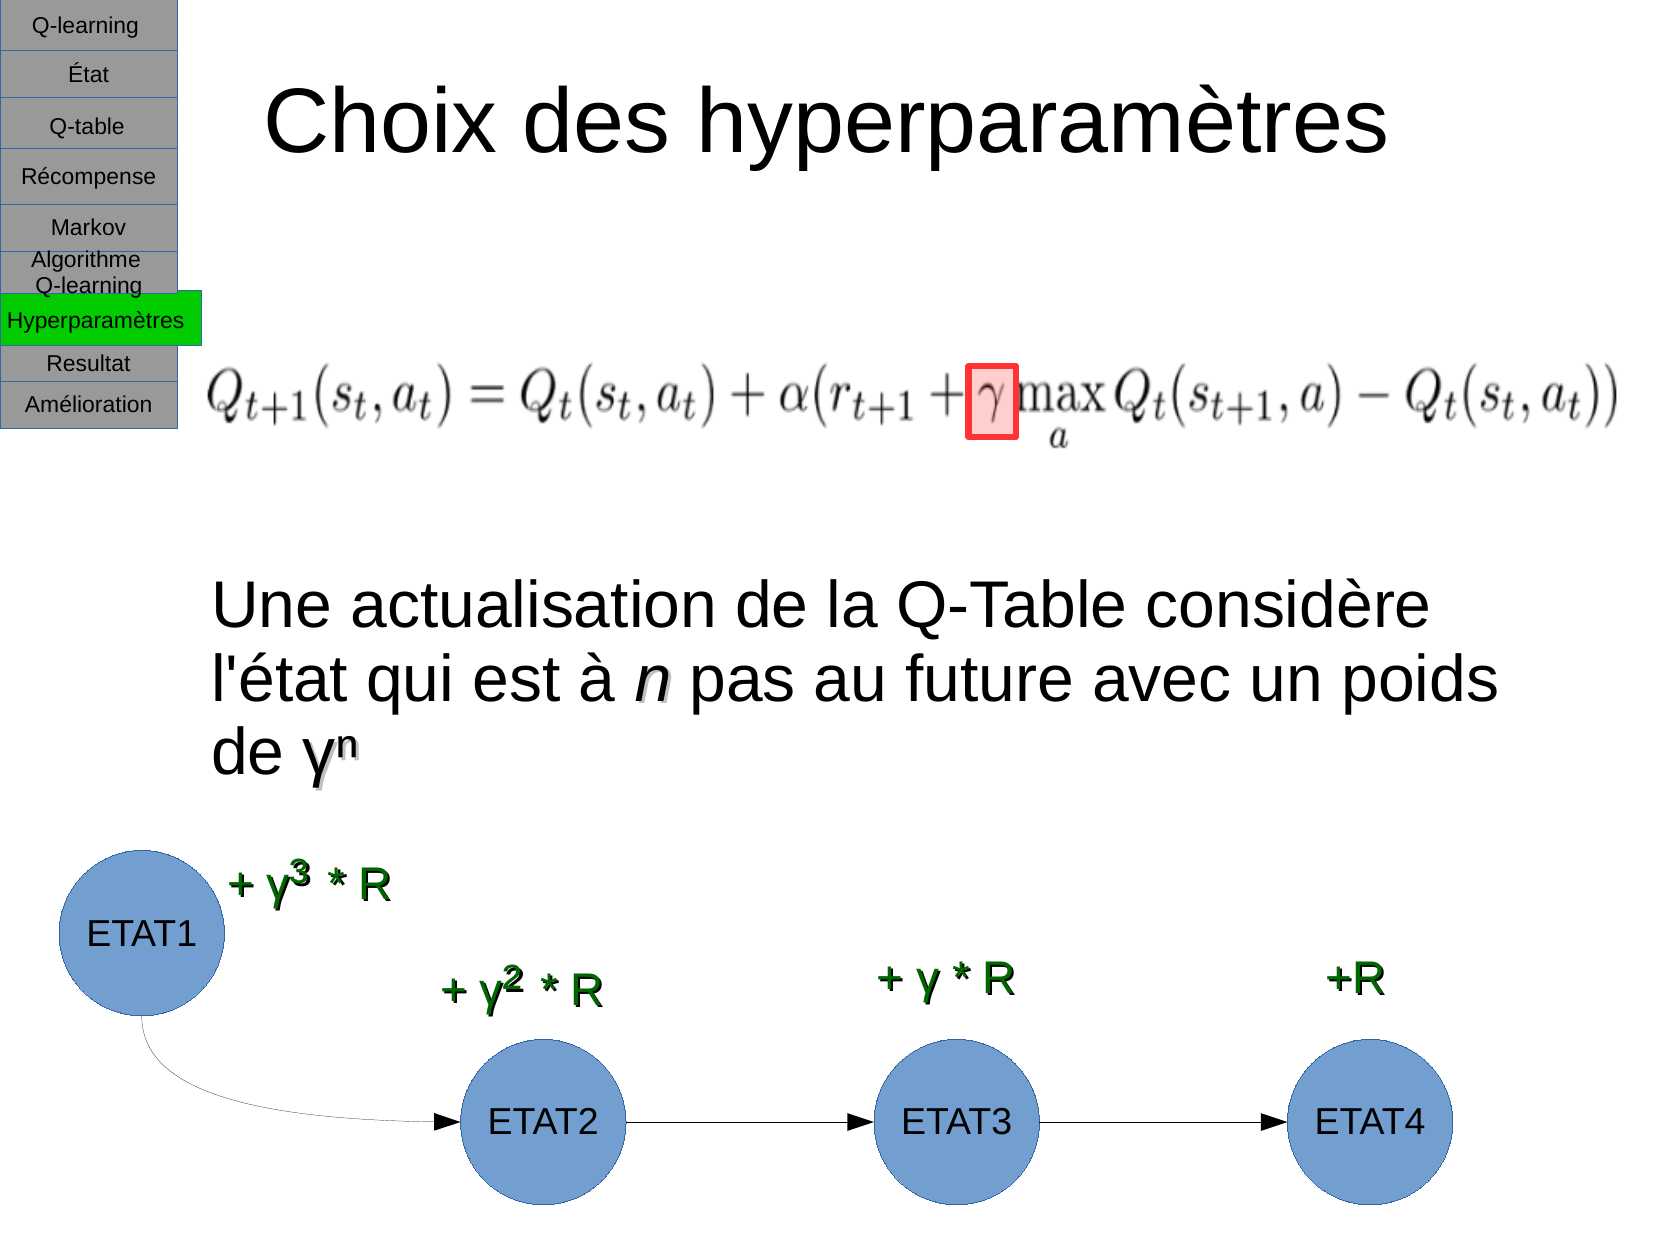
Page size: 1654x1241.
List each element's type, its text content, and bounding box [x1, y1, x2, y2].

text_box + γ³ * R [212, 831, 438, 922]
text_box [0, 290, 202, 300]
text_box [0, 97, 178, 149]
list Une actualisation de la Q-Table considère l'état qui est à n pas au future avec un poids de γⁿ [70, 367, 1560, 792]
text_box Hyperparamètres [0, 300, 202, 342]
text_box ETAT4 [1287, 1039, 1453, 1205]
text_box ETAT3 [874, 1039, 1040, 1205]
text_box Algorithme Q-learning [0, 251, 178, 294]
picture [200, 327, 1654, 458]
text_box Amélioration [0, 381, 178, 429]
text_box + γ² * R [425, 937, 650, 1028]
text_box [968, 366, 1016, 438]
text_box Markov [0, 204, 178, 251]
text_box [0, 342, 202, 346]
text_box Resultat [0, 345, 178, 381]
text_box +R [1311, 944, 1430, 1011]
title Choix des hyperparamètres [178, 29, 1571, 213]
text_box ETAT2 [460, 1039, 627, 1205]
text_box Q-learning [0, 0, 178, 50]
text_box ETAT1 [59, 850, 225, 1016]
text_box État [0, 50, 178, 97]
text_box Récompense [0, 149, 178, 204]
text_box Q-table [34, 106, 140, 148]
text_box + γ * R [862, 944, 1052, 1034]
